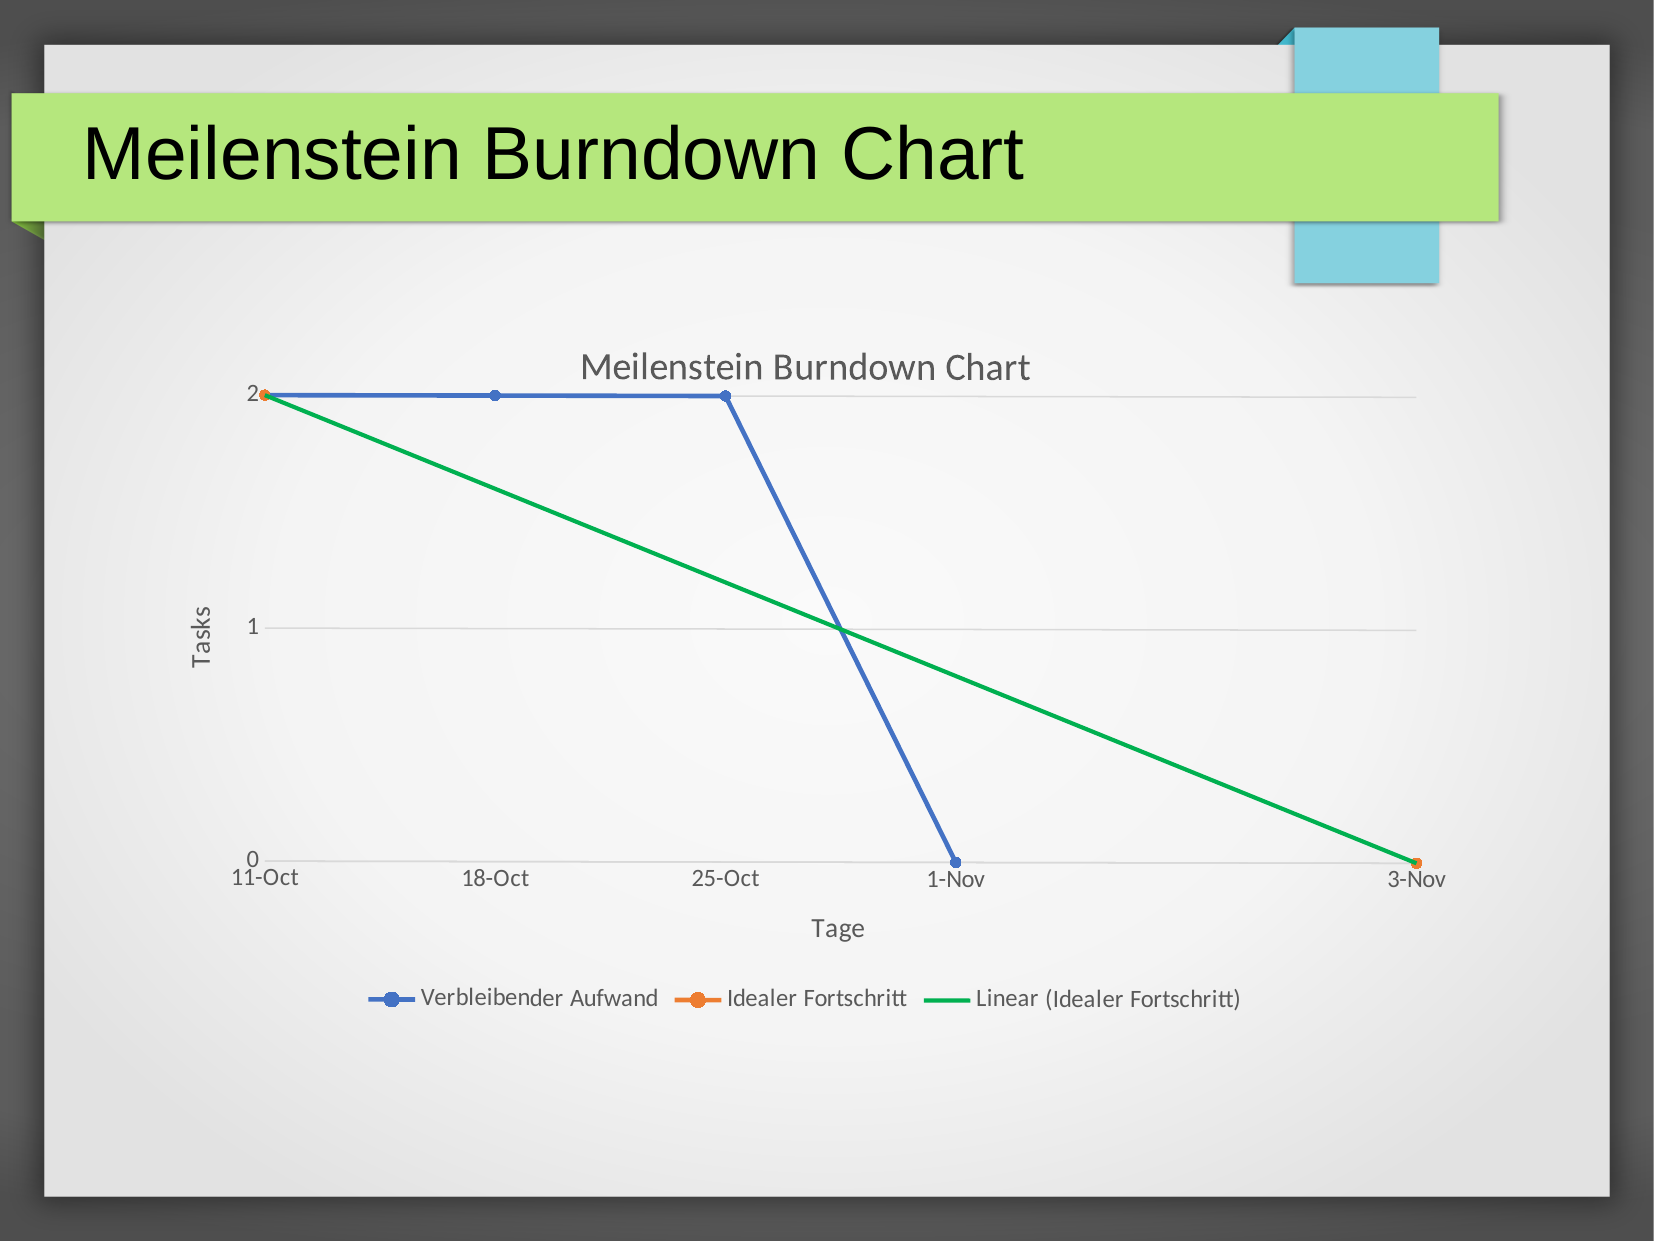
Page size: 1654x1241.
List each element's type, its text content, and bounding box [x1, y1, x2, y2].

chart [180, 315, 1447, 1021]
title Meilenstein Burndown Chart [82, 94, 1264, 213]
picture [0, 0, 1654, 1241]
